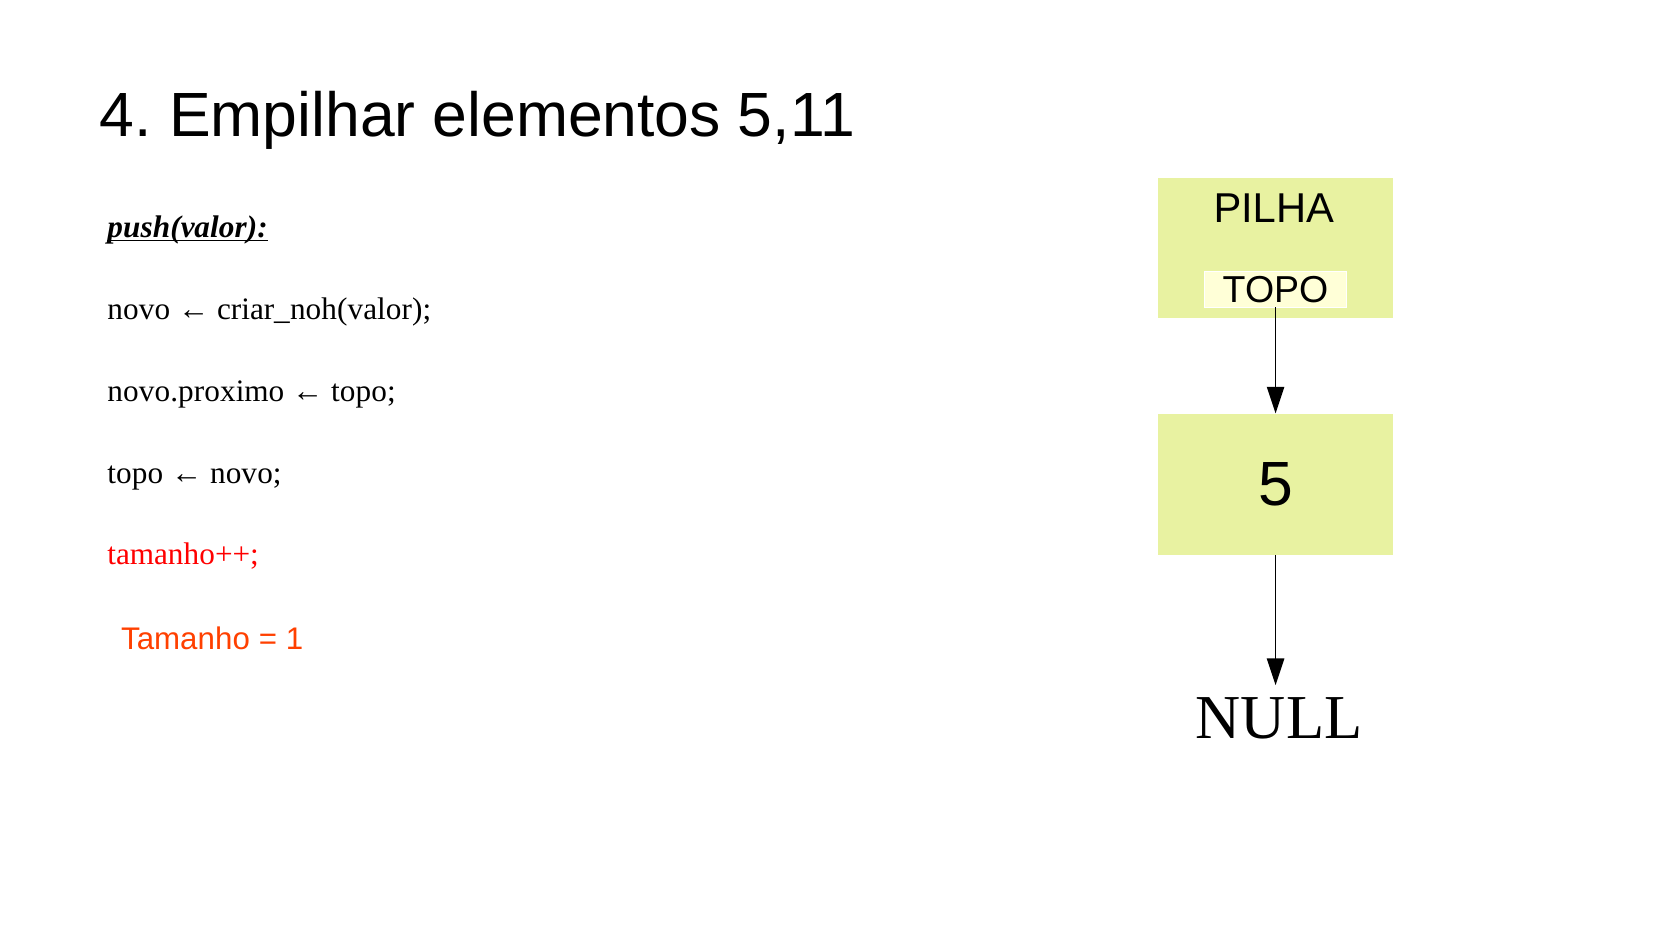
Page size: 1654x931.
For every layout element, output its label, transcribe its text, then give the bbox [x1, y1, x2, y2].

text_box Tamanho = 1 [106, 614, 321, 664]
title 4. Empilhar elementos 5,11 [82, 37, 1571, 193]
text_box PILHA [1198, 177, 1353, 239]
text_box [1157, 177, 1394, 319]
text_box TOPO [1204, 271, 1347, 308]
text_box 5 [1157, 413, 1394, 556]
text_box NULL [1181, 675, 1382, 756]
text_box push(valor): novo ← criar_noh(valor); novo.proximo ← topo; topo ← novo; tamanho++; [92, 199, 544, 579]
